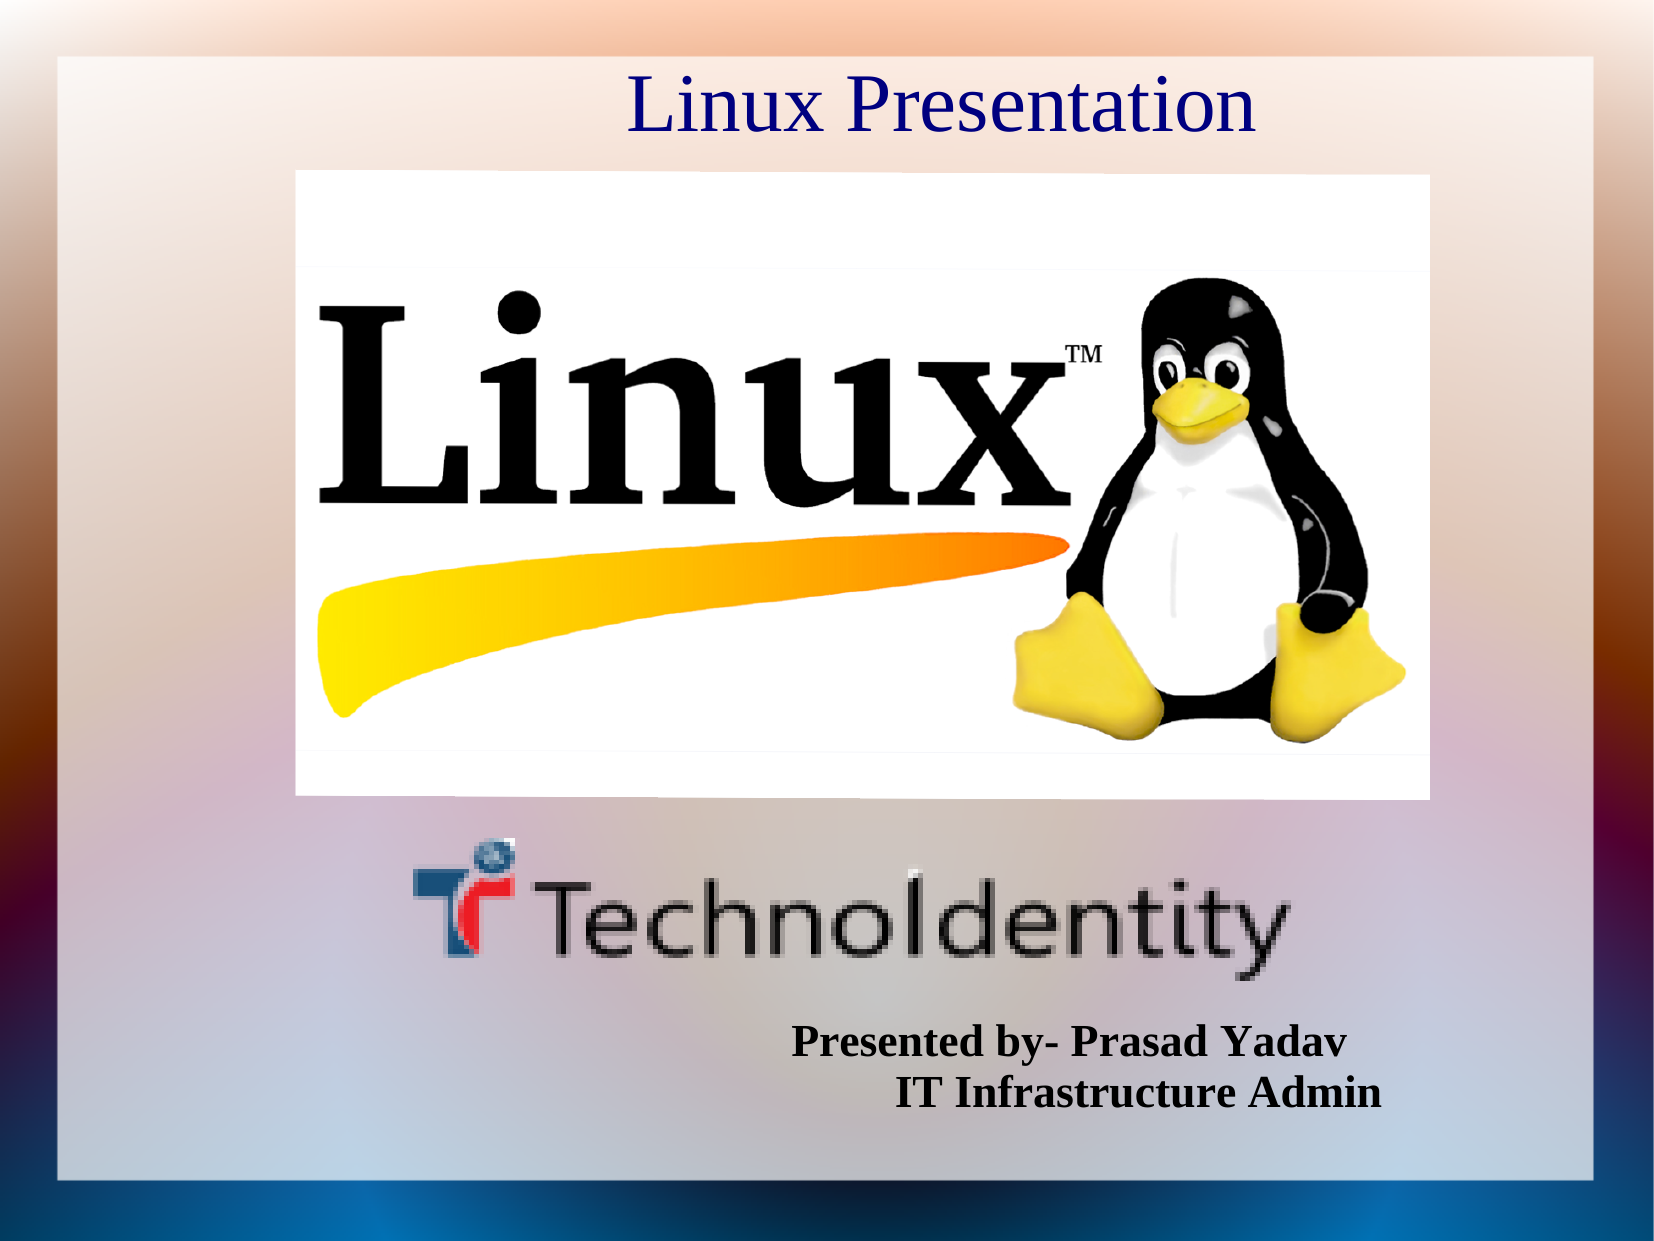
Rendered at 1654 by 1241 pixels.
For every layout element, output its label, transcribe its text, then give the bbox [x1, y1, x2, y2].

list Presented by- Prasad Yadav IT Infrastructure Admin [720, 1015, 1583, 1195]
picture [0, 0, 1654, 1241]
title Linux Presentation [236, 0, 1649, 208]
